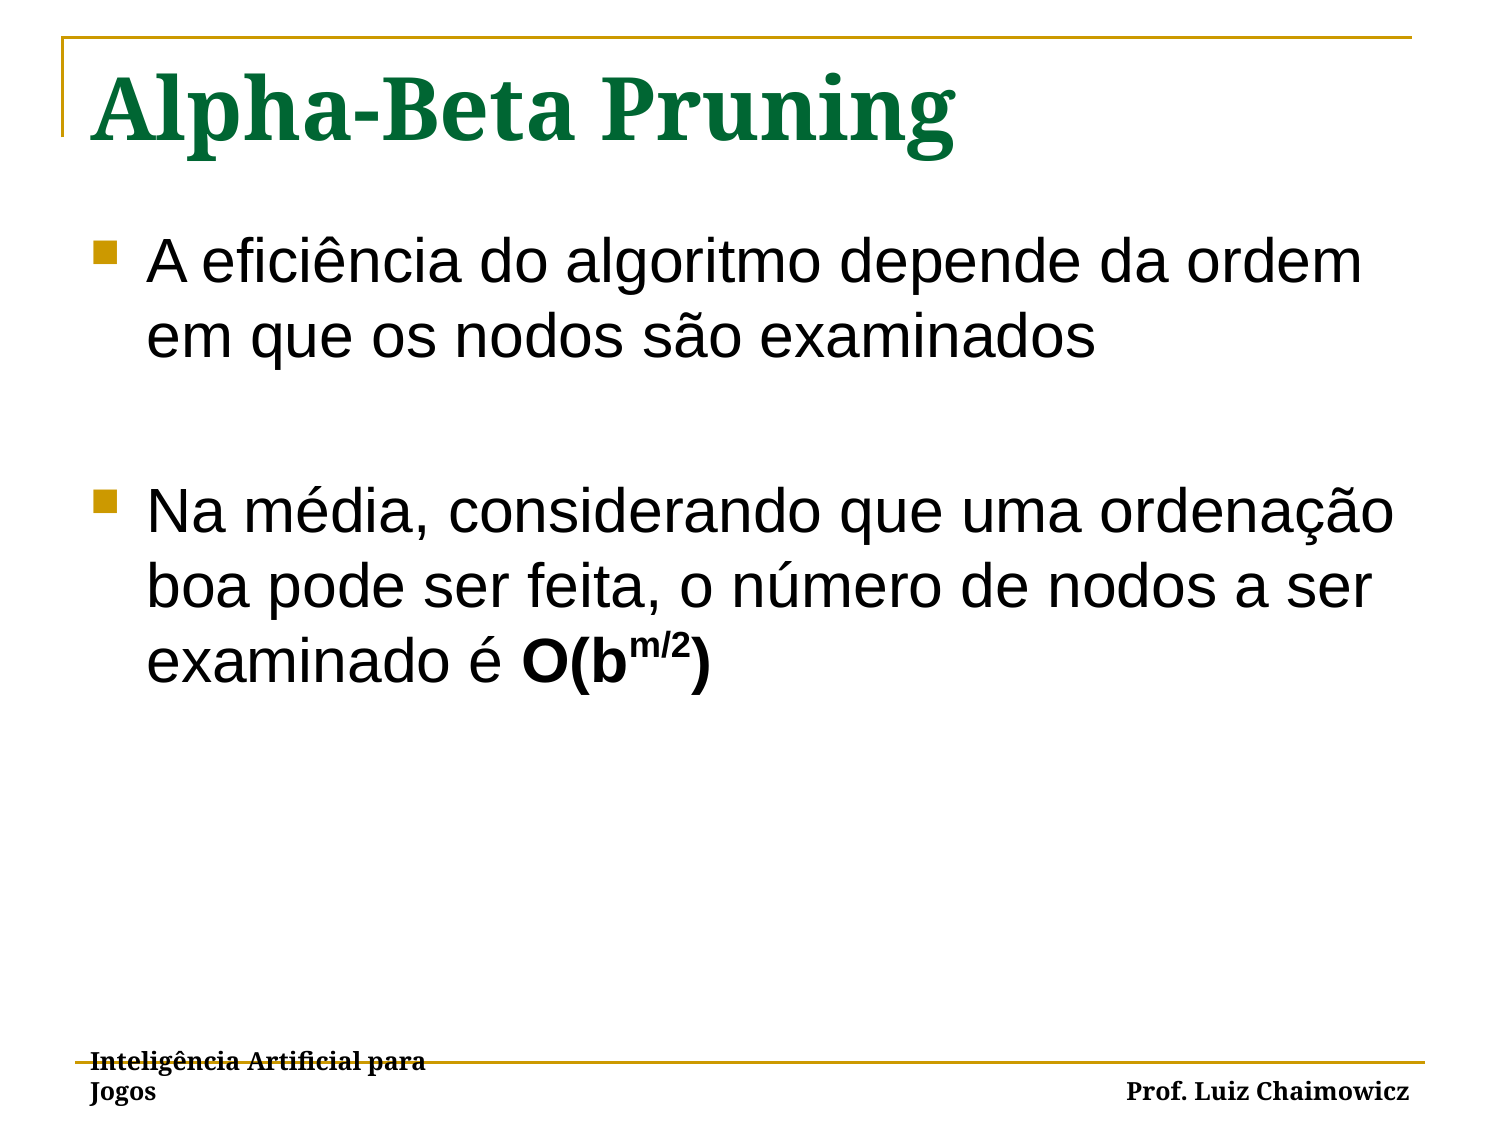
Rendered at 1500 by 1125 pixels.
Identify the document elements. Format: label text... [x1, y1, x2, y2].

list A eficiência do algoritmo depende da ordem em que os nodos são examinados Na média, considerando que uma ordenação boa pode ser feita, o número de nodos a ser examinado é O(bm/2) [75, 212, 1425, 1038]
footer Inteligência Artificial para Jogos [75, 1074, 500, 1113]
title Alpha-Beta Pruning [75, 45, 1425, 188]
